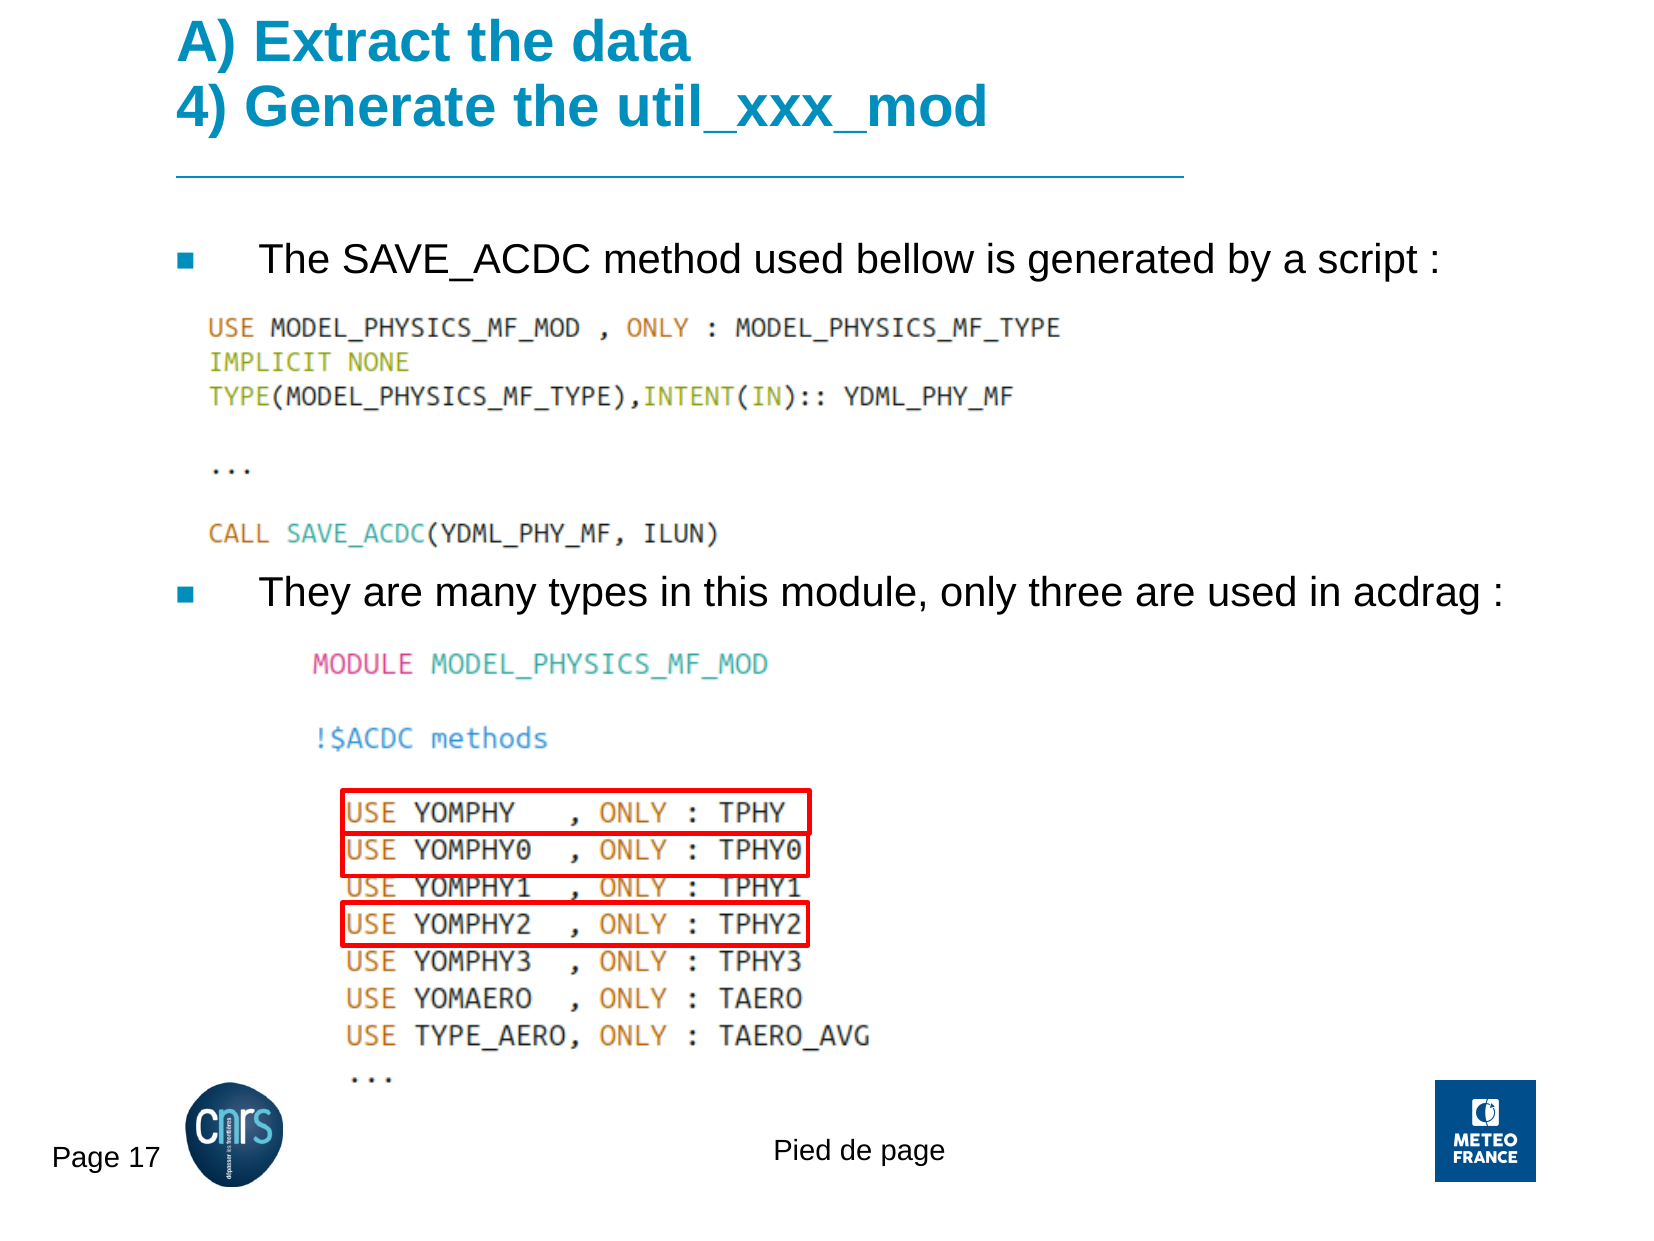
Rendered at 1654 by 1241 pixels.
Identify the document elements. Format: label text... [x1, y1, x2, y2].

title A) Extract the data 4) Generate the util_xxx_mod [176, 8, 1609, 139]
list The SAVE_ACDC method used bellow is generated by a script : They are many types in this module, only three are used in acdrag : [157, 235, 1571, 1010]
picture [291, 637, 933, 1098]
picture [1435, 1080, 1536, 1182]
picture [185, 1082, 283, 1187]
picture [201, 309, 1083, 563]
